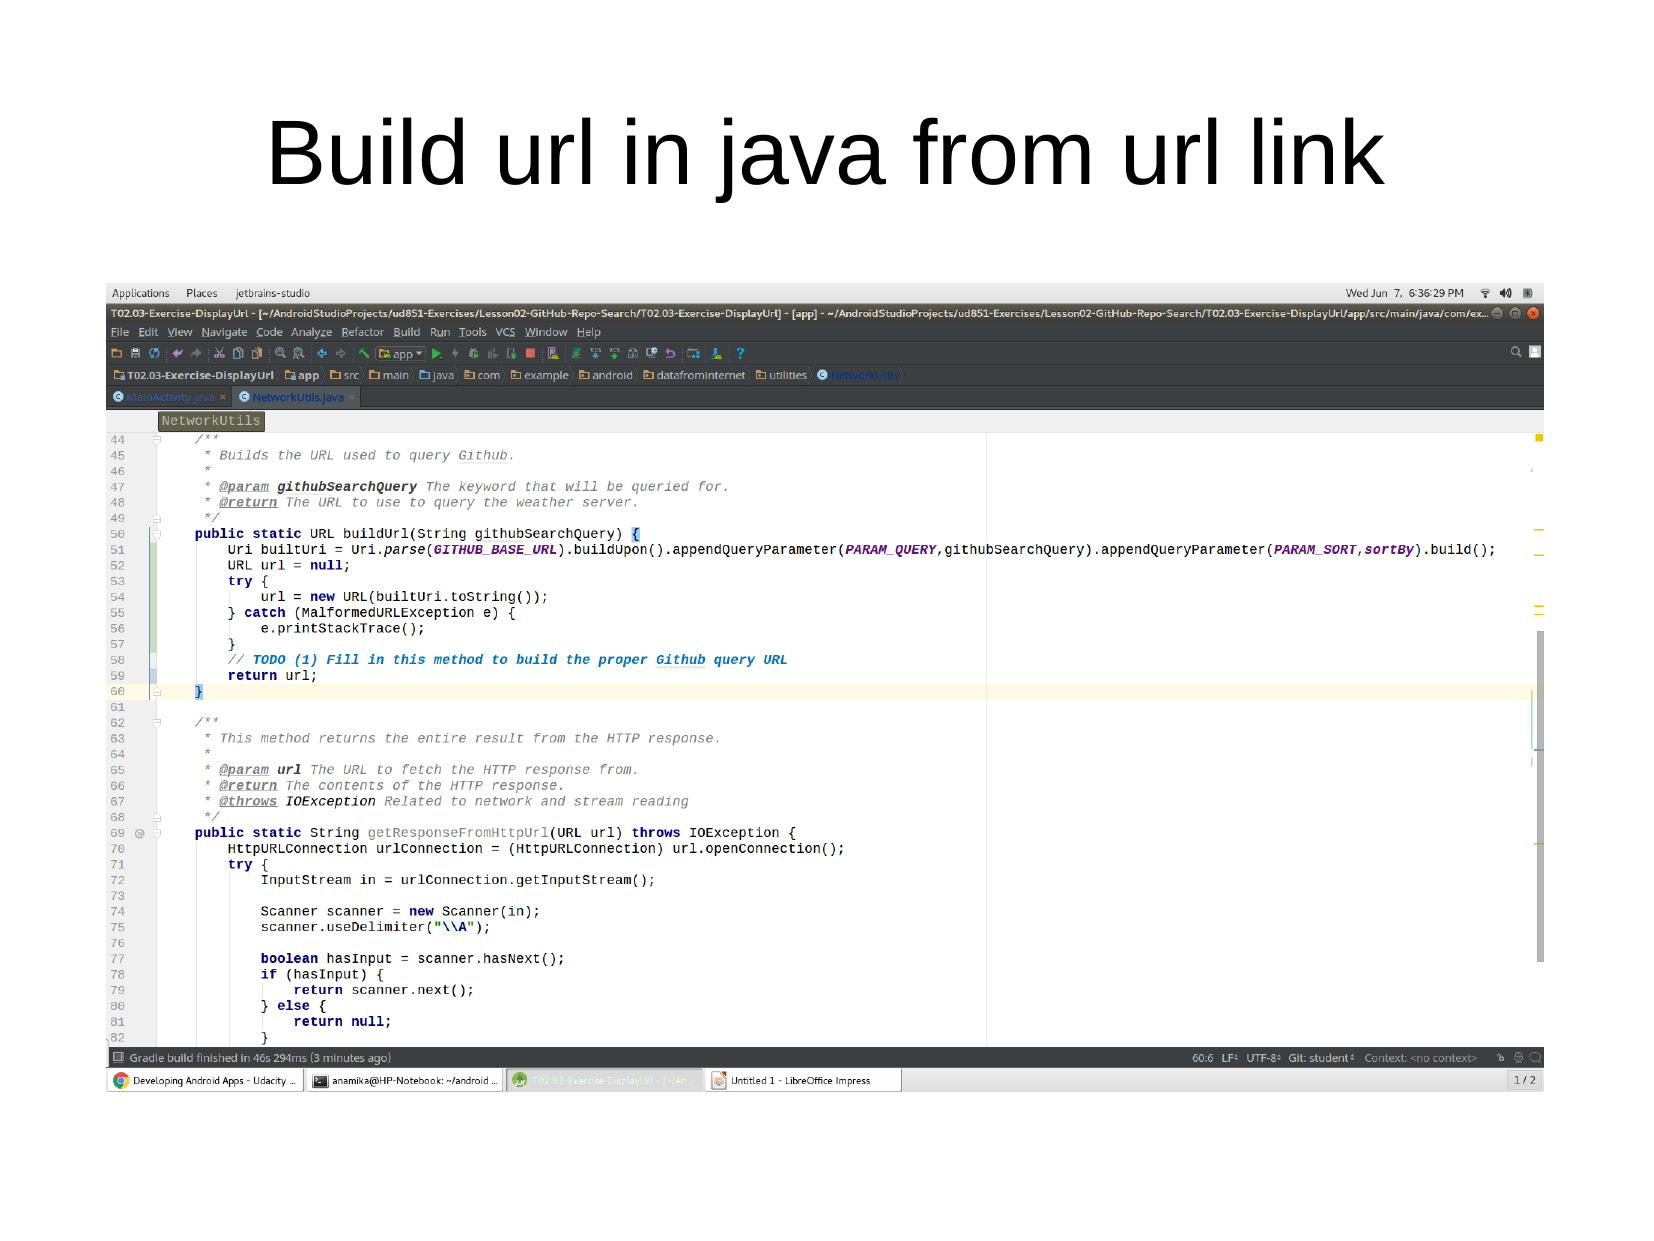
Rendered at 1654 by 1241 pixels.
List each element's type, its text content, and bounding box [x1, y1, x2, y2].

title Build url in java from url link [82, 49, 1571, 257]
picture [106, 283, 1544, 1092]
